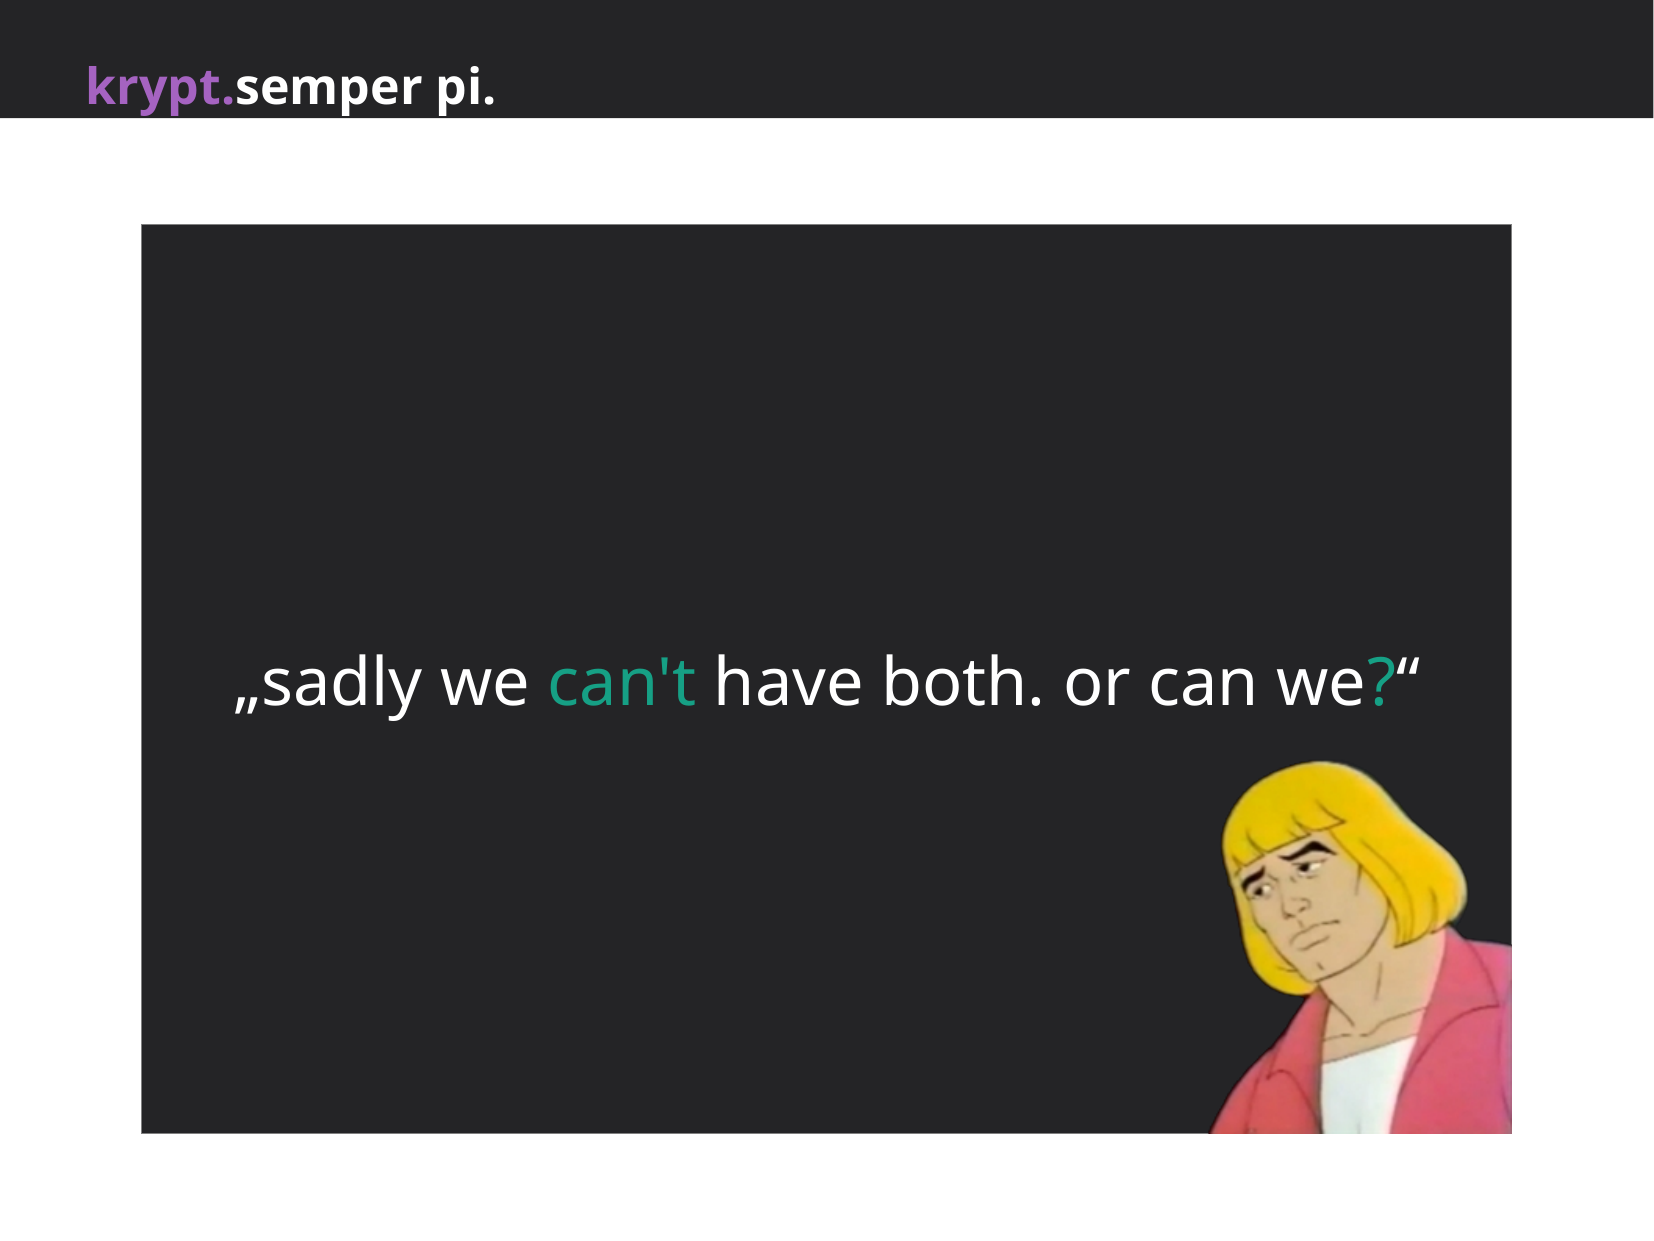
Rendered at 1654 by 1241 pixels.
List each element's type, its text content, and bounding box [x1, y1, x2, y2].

picture [1043, 665, 1512, 1134]
text_box krypt.semper pi. [70, 43, 544, 119]
text_box [165, 531, 1441, 1087]
text_box „sadly we can't have both. or can we?“ [141, 224, 1512, 1134]
text_box [0, 0, 1654, 119]
